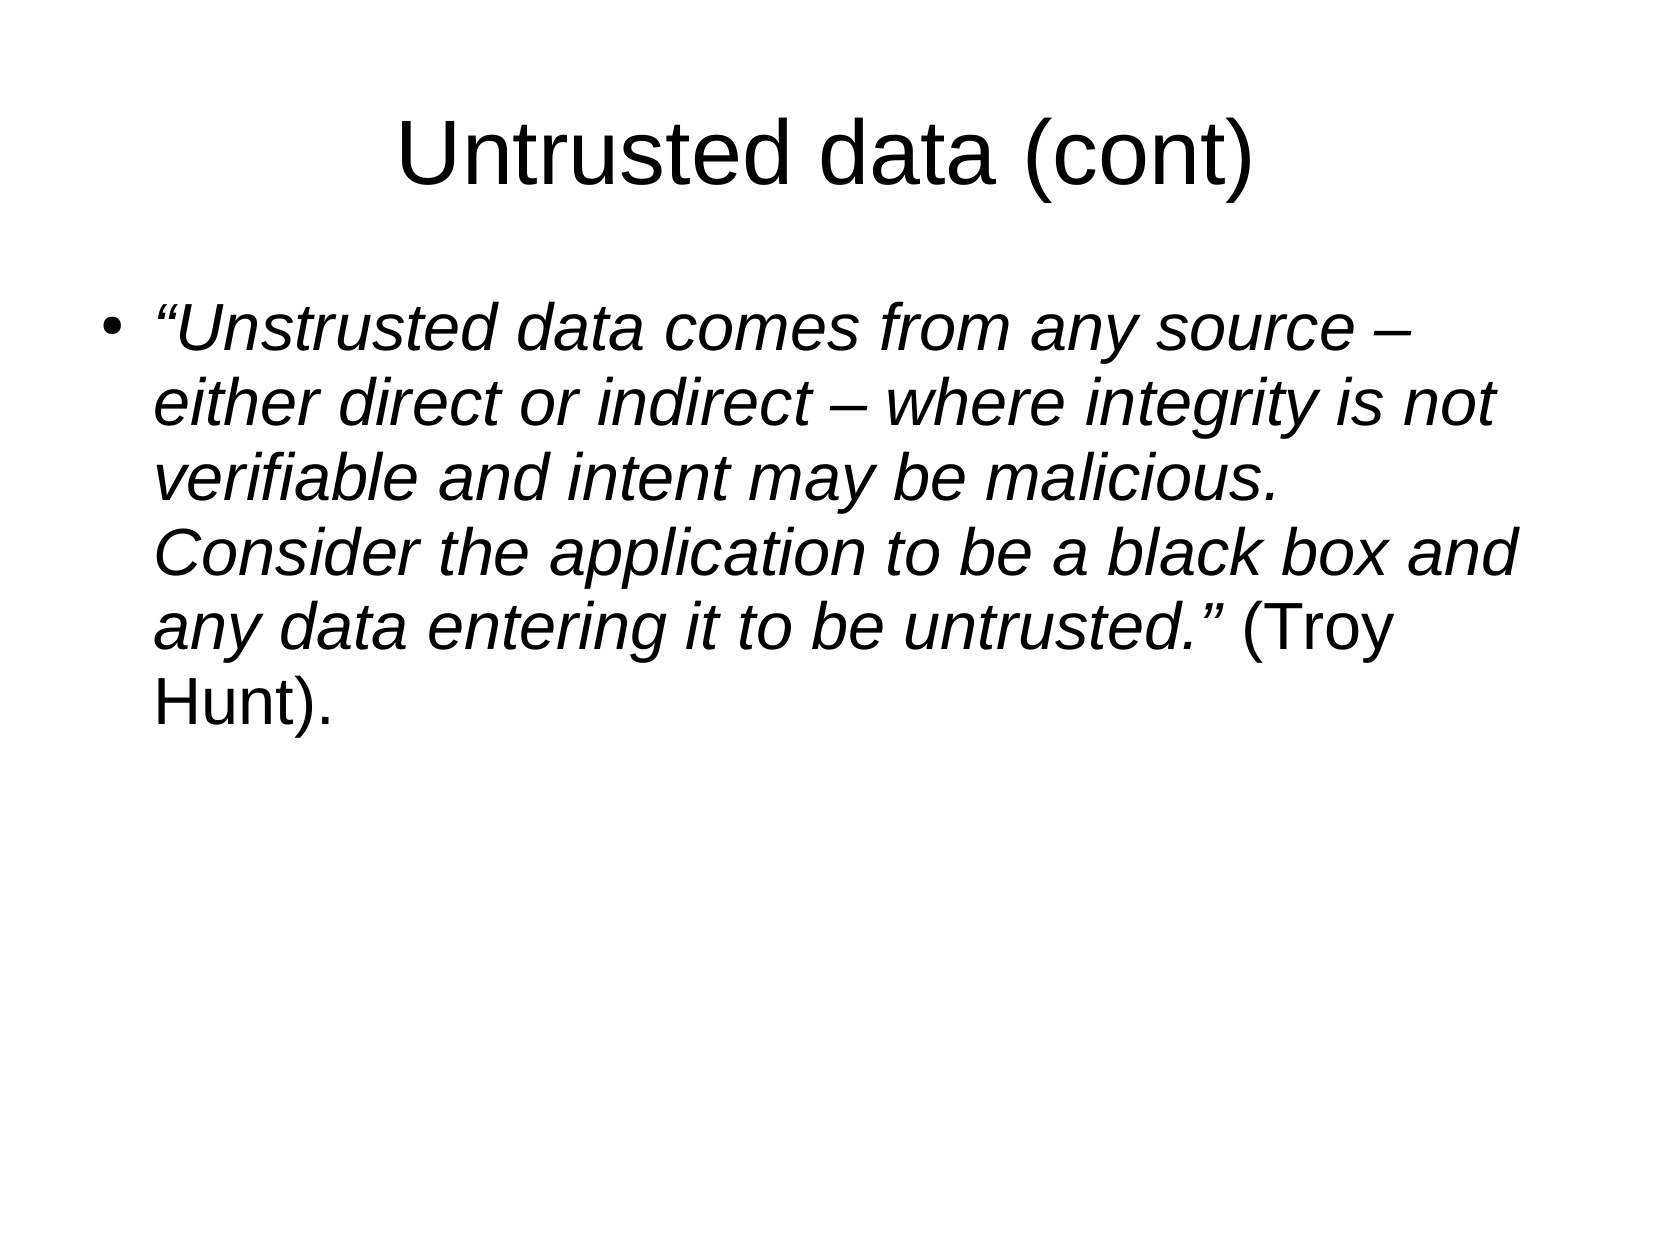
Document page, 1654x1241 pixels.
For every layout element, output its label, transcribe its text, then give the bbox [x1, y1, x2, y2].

list “Unstrusted data comes from any source – either direct or indirect – where integrity is not verifiable and intent may be malicious. Consider the application to be a black box and any data entering it to be untrusted.” (Troy Hunt). [82, 290, 1538, 1010]
title Untrusted data (cont) [82, 49, 1571, 257]
